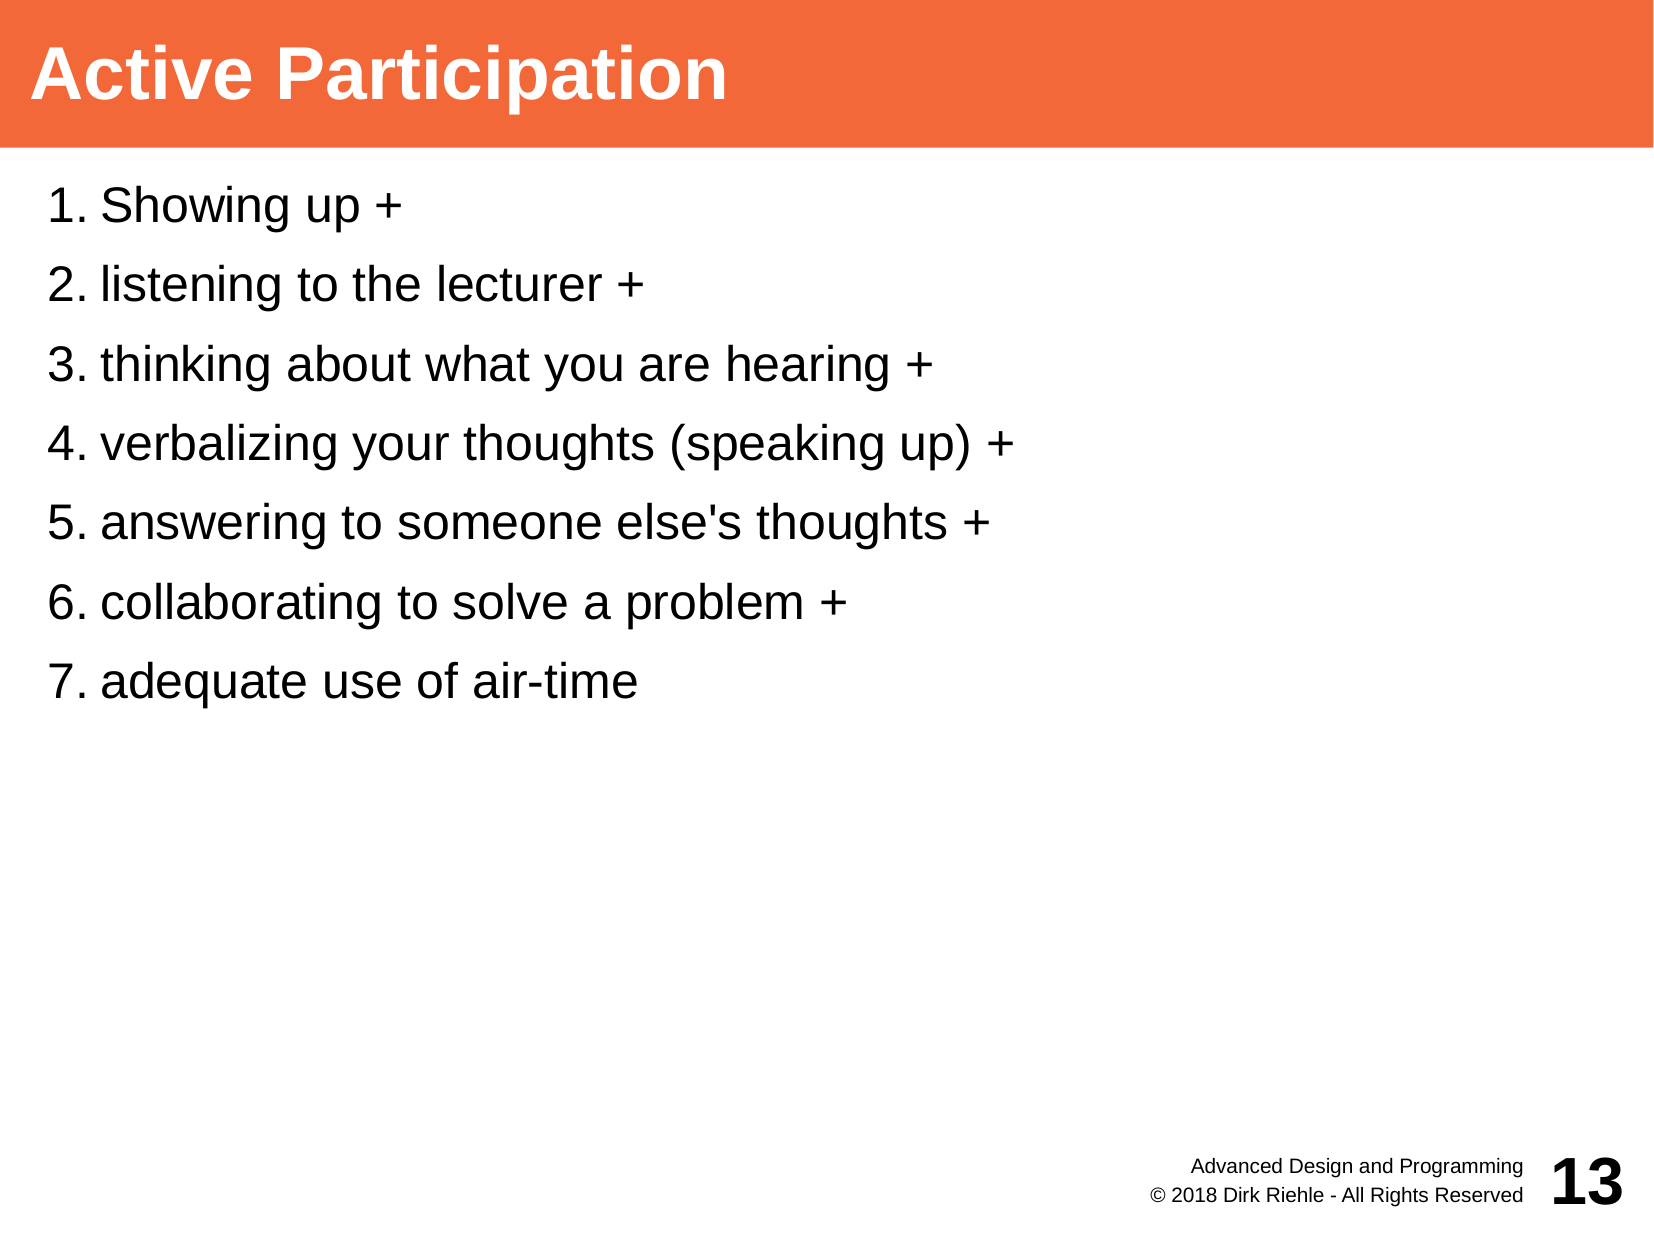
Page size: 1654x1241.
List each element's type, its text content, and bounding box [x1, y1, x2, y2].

list Showing up + listening to the lecturer + thinking about what you are hearing + verbalizing your thoughts (speaking up) + answering to someone else's thoughts + collaborating to solve a problem + adequate use of air-time [29, 177, 1625, 1063]
title Active Participation [0, 0, 1654, 148]
